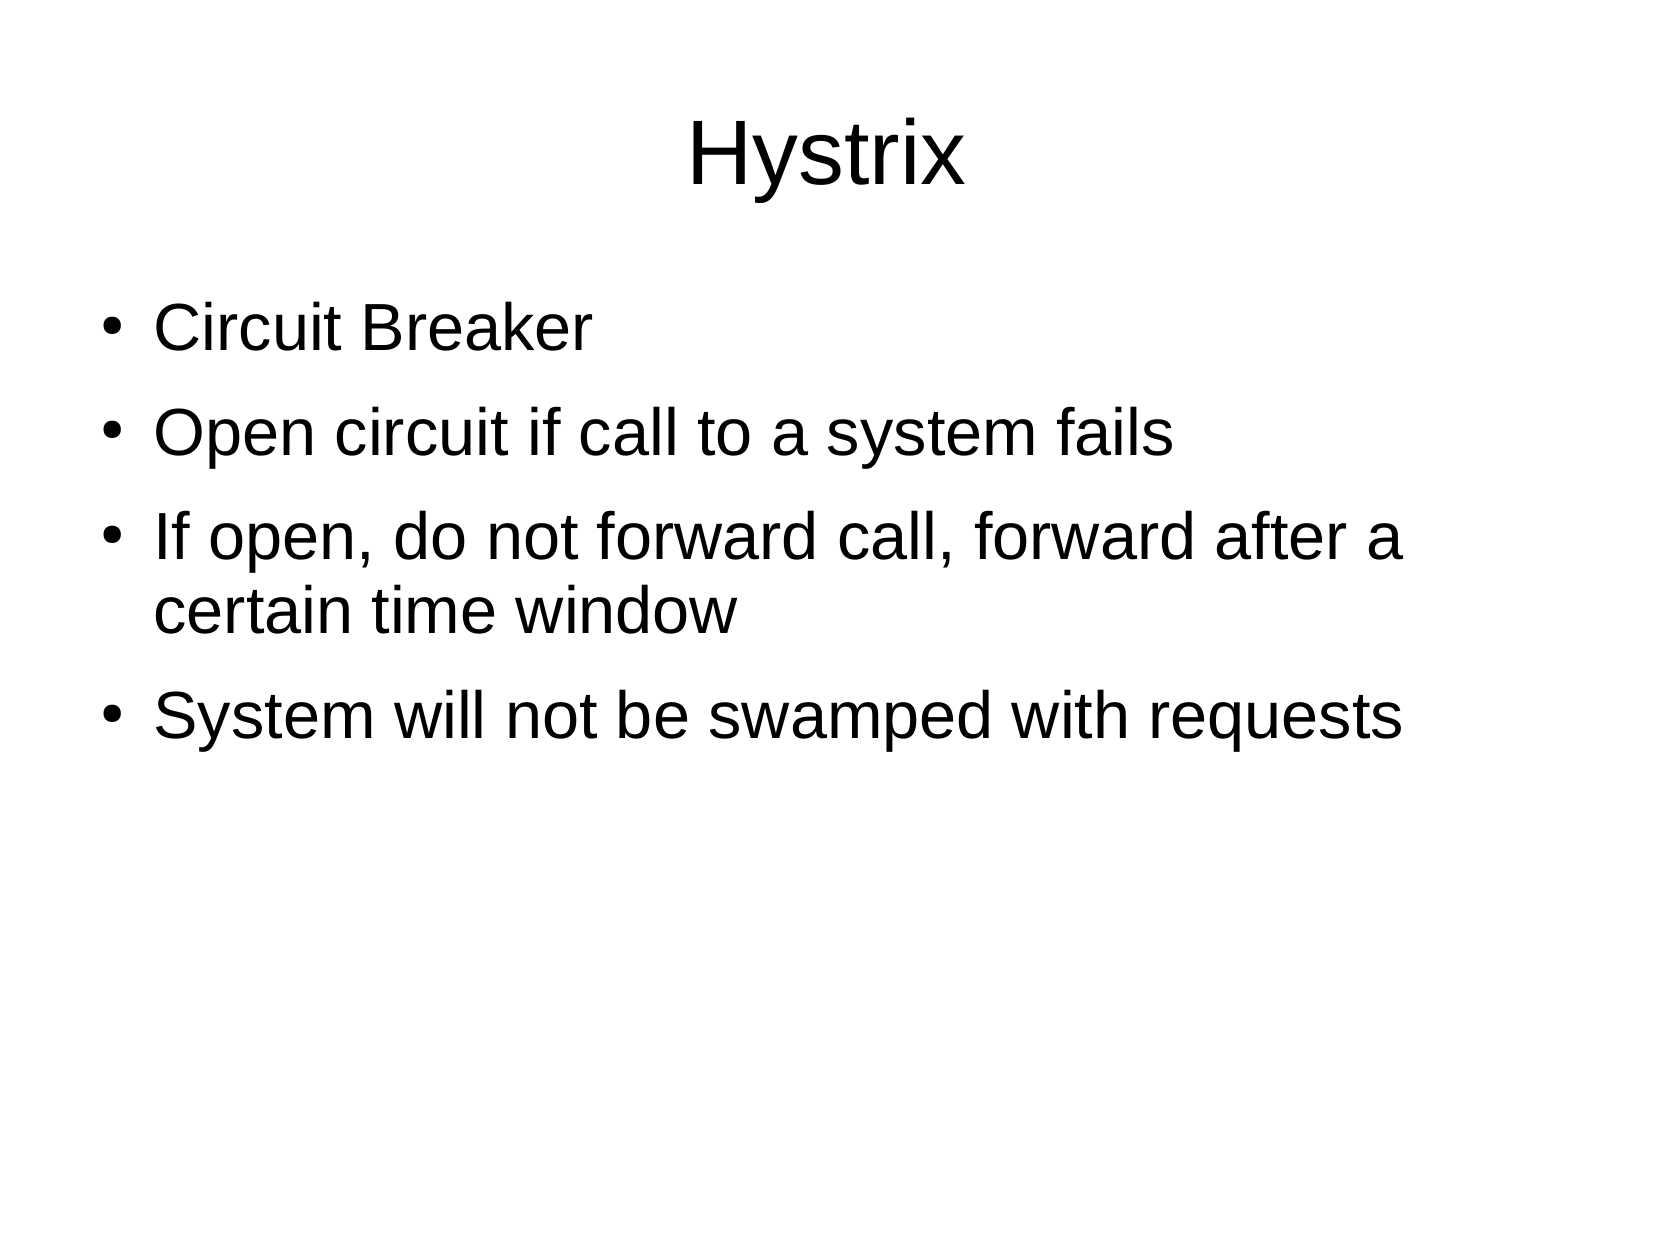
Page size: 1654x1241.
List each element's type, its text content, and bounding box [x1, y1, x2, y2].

title Hystrix [82, 49, 1571, 257]
list Circuit Breaker Open circuit if call to a system fails If open, do not forward call, forward after a certain time window System will not be swamped with requests [82, 290, 1571, 1010]
